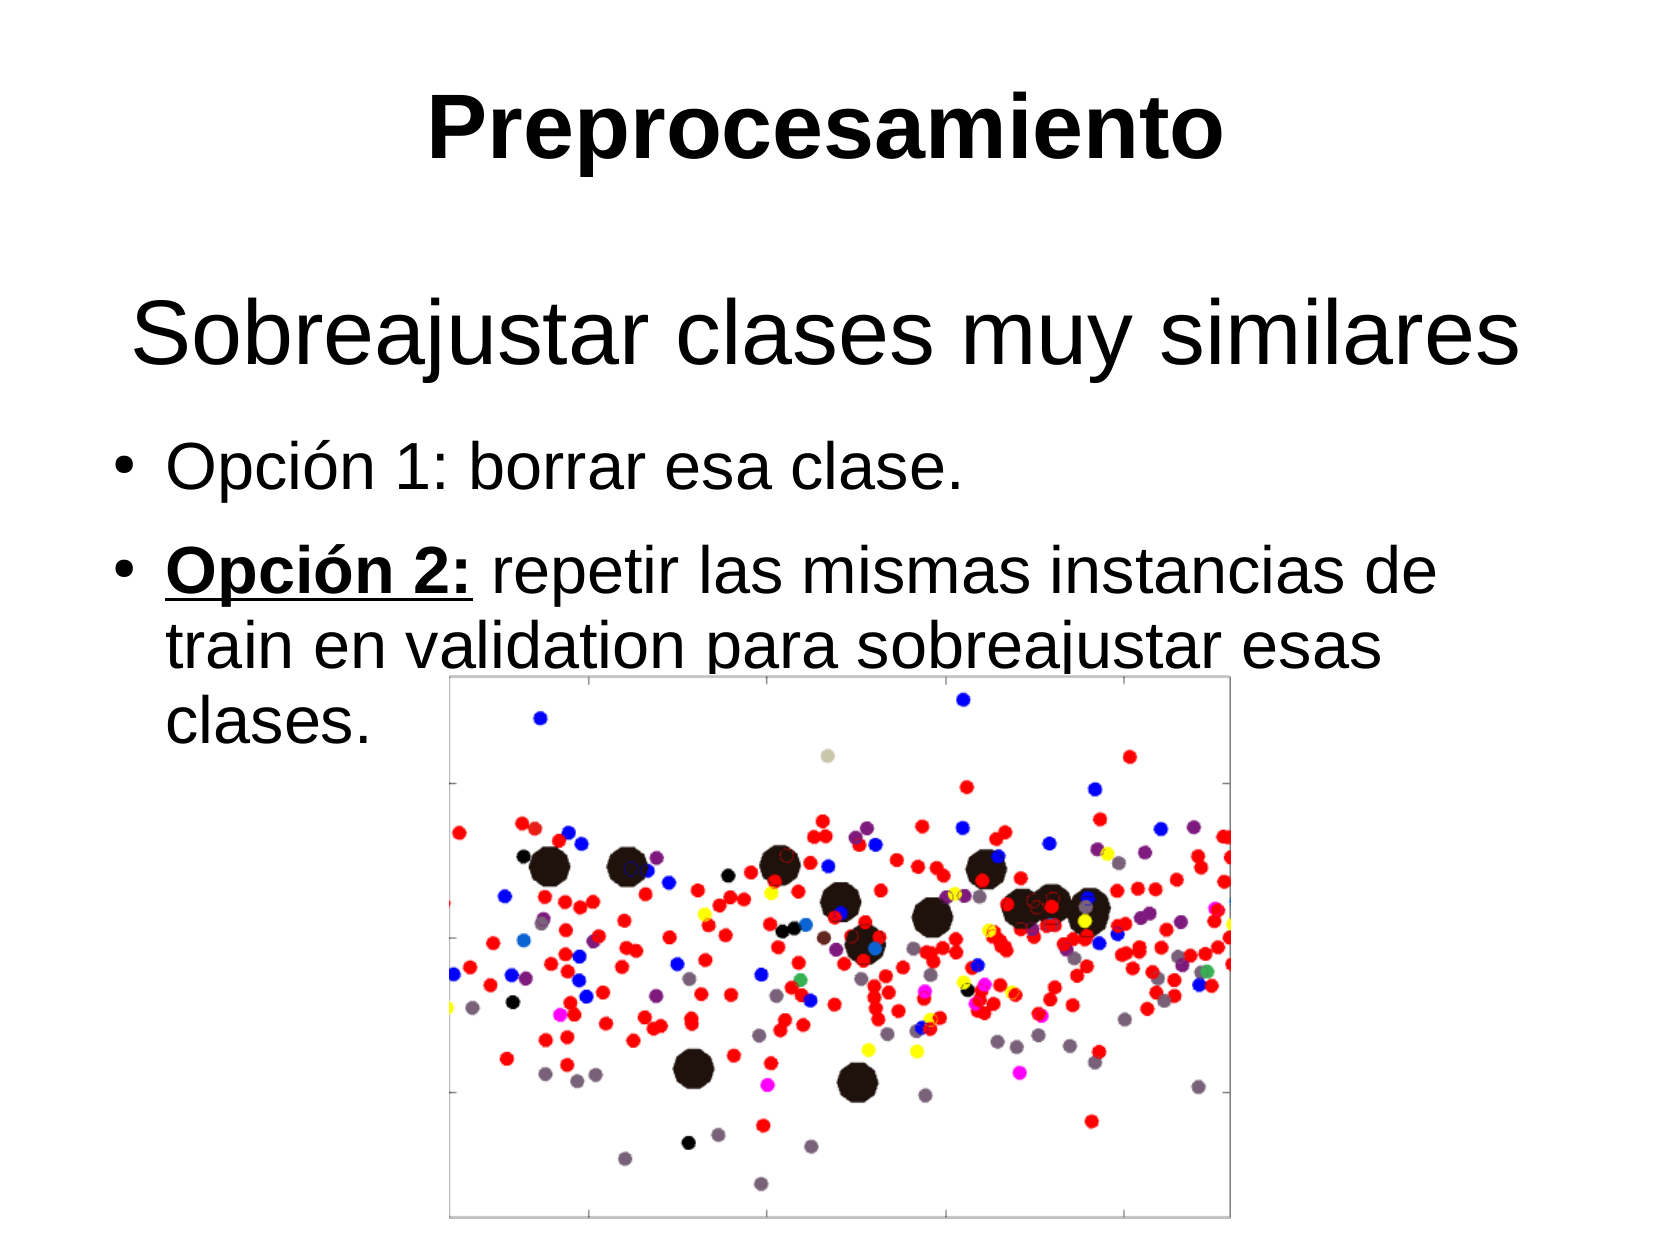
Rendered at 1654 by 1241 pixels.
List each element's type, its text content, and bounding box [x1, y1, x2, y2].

title Preprocesamiento Sobreajustar clases muy similares [82, 76, 1571, 384]
list Opción 1: borrar esa clase. Opción 2: repetir las mismas instancias de train en validation para sobreajustar esas clases. [94, 428, 1583, 1149]
picture [449, 674, 1231, 1219]
